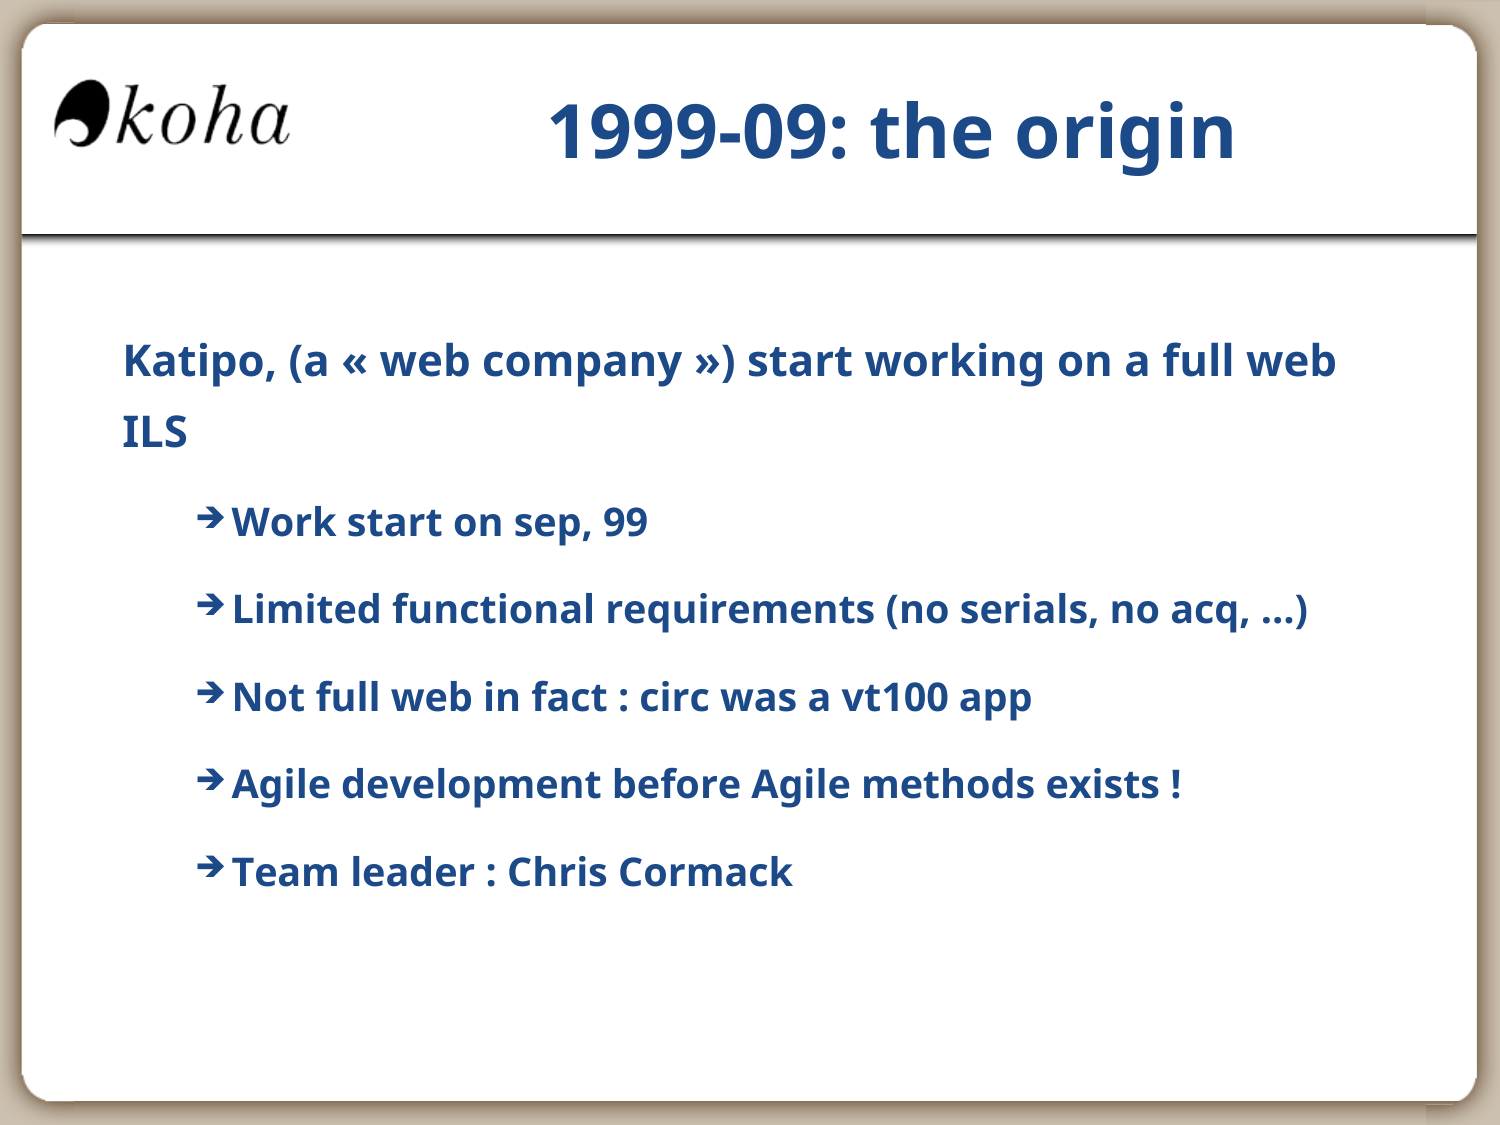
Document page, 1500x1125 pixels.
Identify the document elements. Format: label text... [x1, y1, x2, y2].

list Katipo, (a « web company ») start working on a full web ILS Work start on sep, 99 Limited functional requirements (no serials, no acq, …) Not full web in fact : circ was a vt100 app Agile development before Agile methods exists ! Team leader : Chris Cormack [118, 317, 1382, 1061]
title 1999-09: the origin [315, 0, 1463, 260]
picture [0, 0, 1500, 1125]
